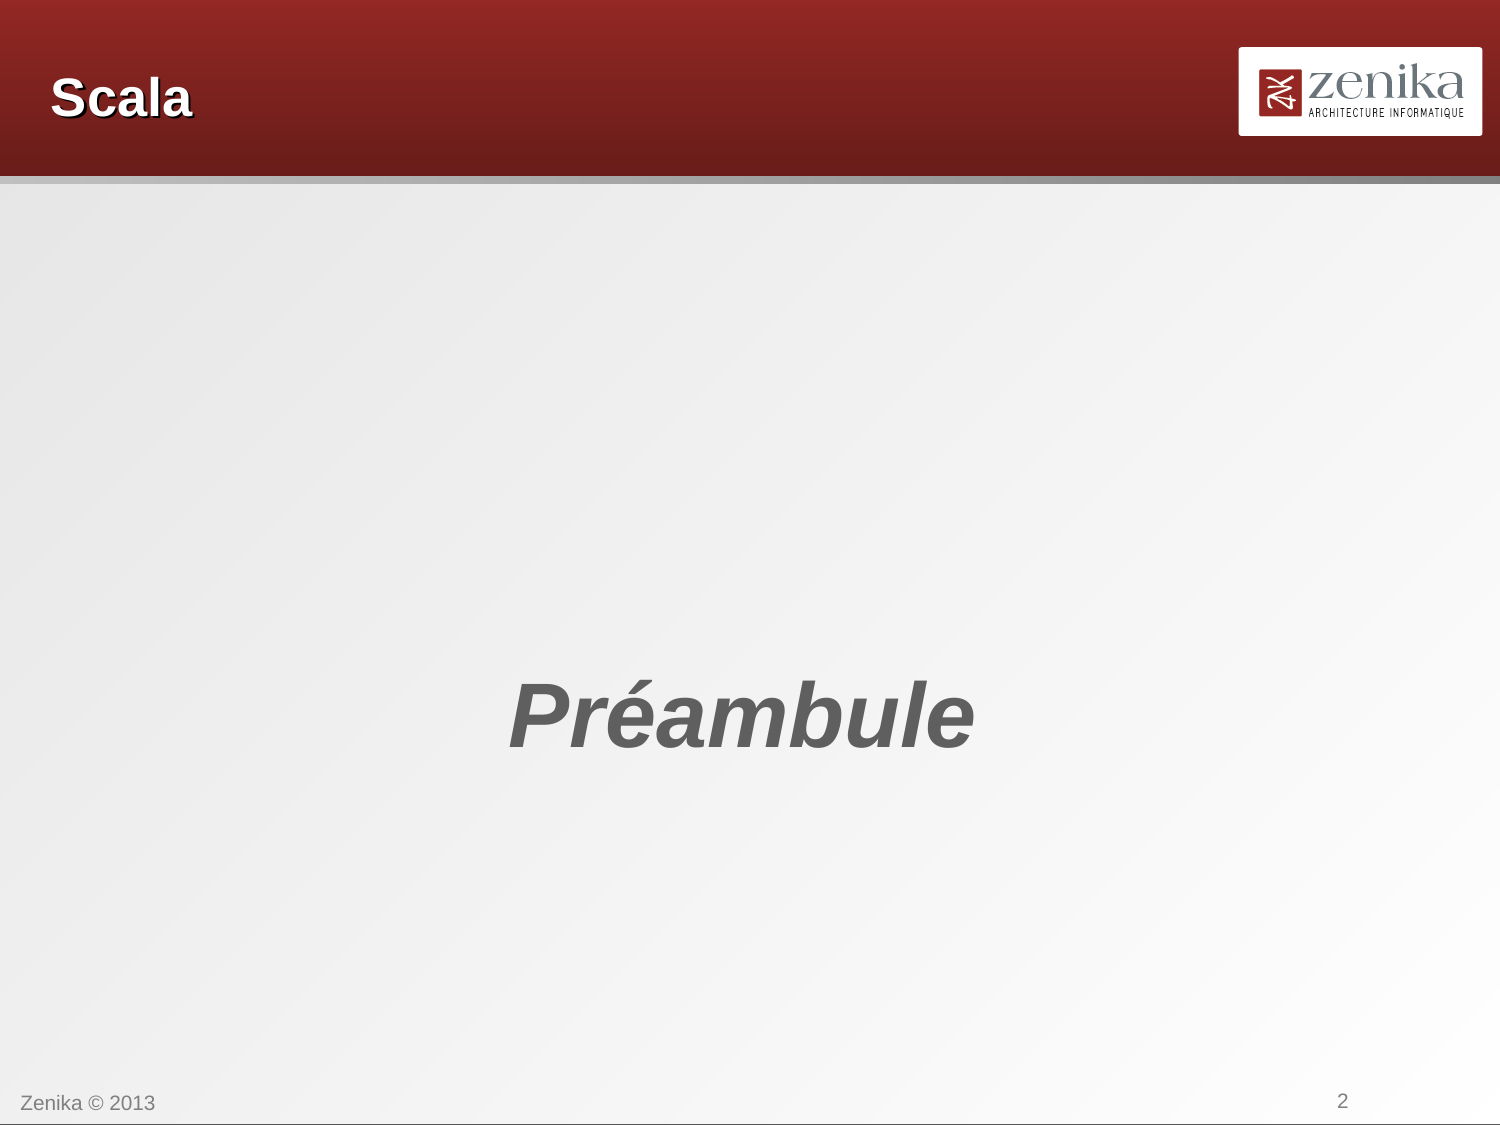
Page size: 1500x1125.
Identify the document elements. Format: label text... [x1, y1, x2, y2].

title Scala [50, 15, 1206, 180]
picture [1257, 58, 1464, 125]
text_box Préambule [50, 249, 1435, 1079]
